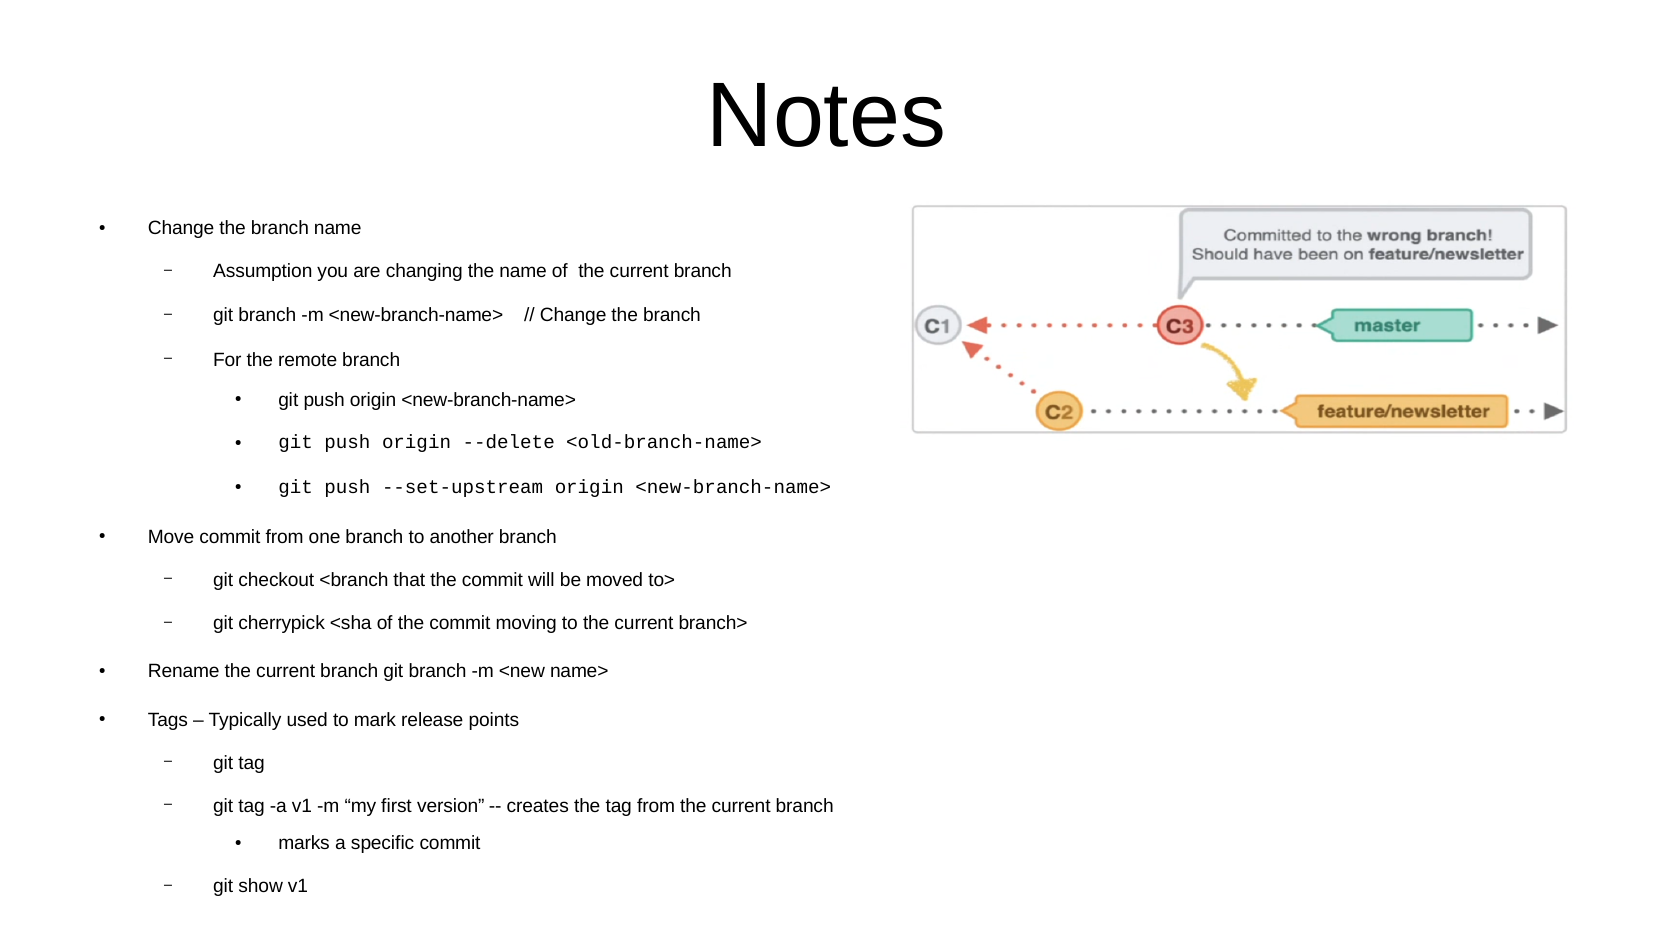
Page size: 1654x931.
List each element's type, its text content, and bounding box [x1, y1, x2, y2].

title Notes [82, 37, 1571, 193]
picture [900, 192, 1576, 451]
list Change the branch name Assumption you are changing the name of the current branch git branch -m <new-branch-name> // Change the branch For the remote branch git push origin <new-branch-name> git push origin --delete <old-branch-name> git push --set-upstream origin <new-branch-name> Move commit from one branch to another branch git checkout <branch that the commit will be moved to> git cherrypick <sha of the commit moving to the current branch> Rename the current branch git branch -m <new name> Tags – Typically used to mark release points git tag git tag -a v1 -m “my first version” -- creates the tag from the current branch marks a specific commit git show v1 [82, 217, 1613, 901]
